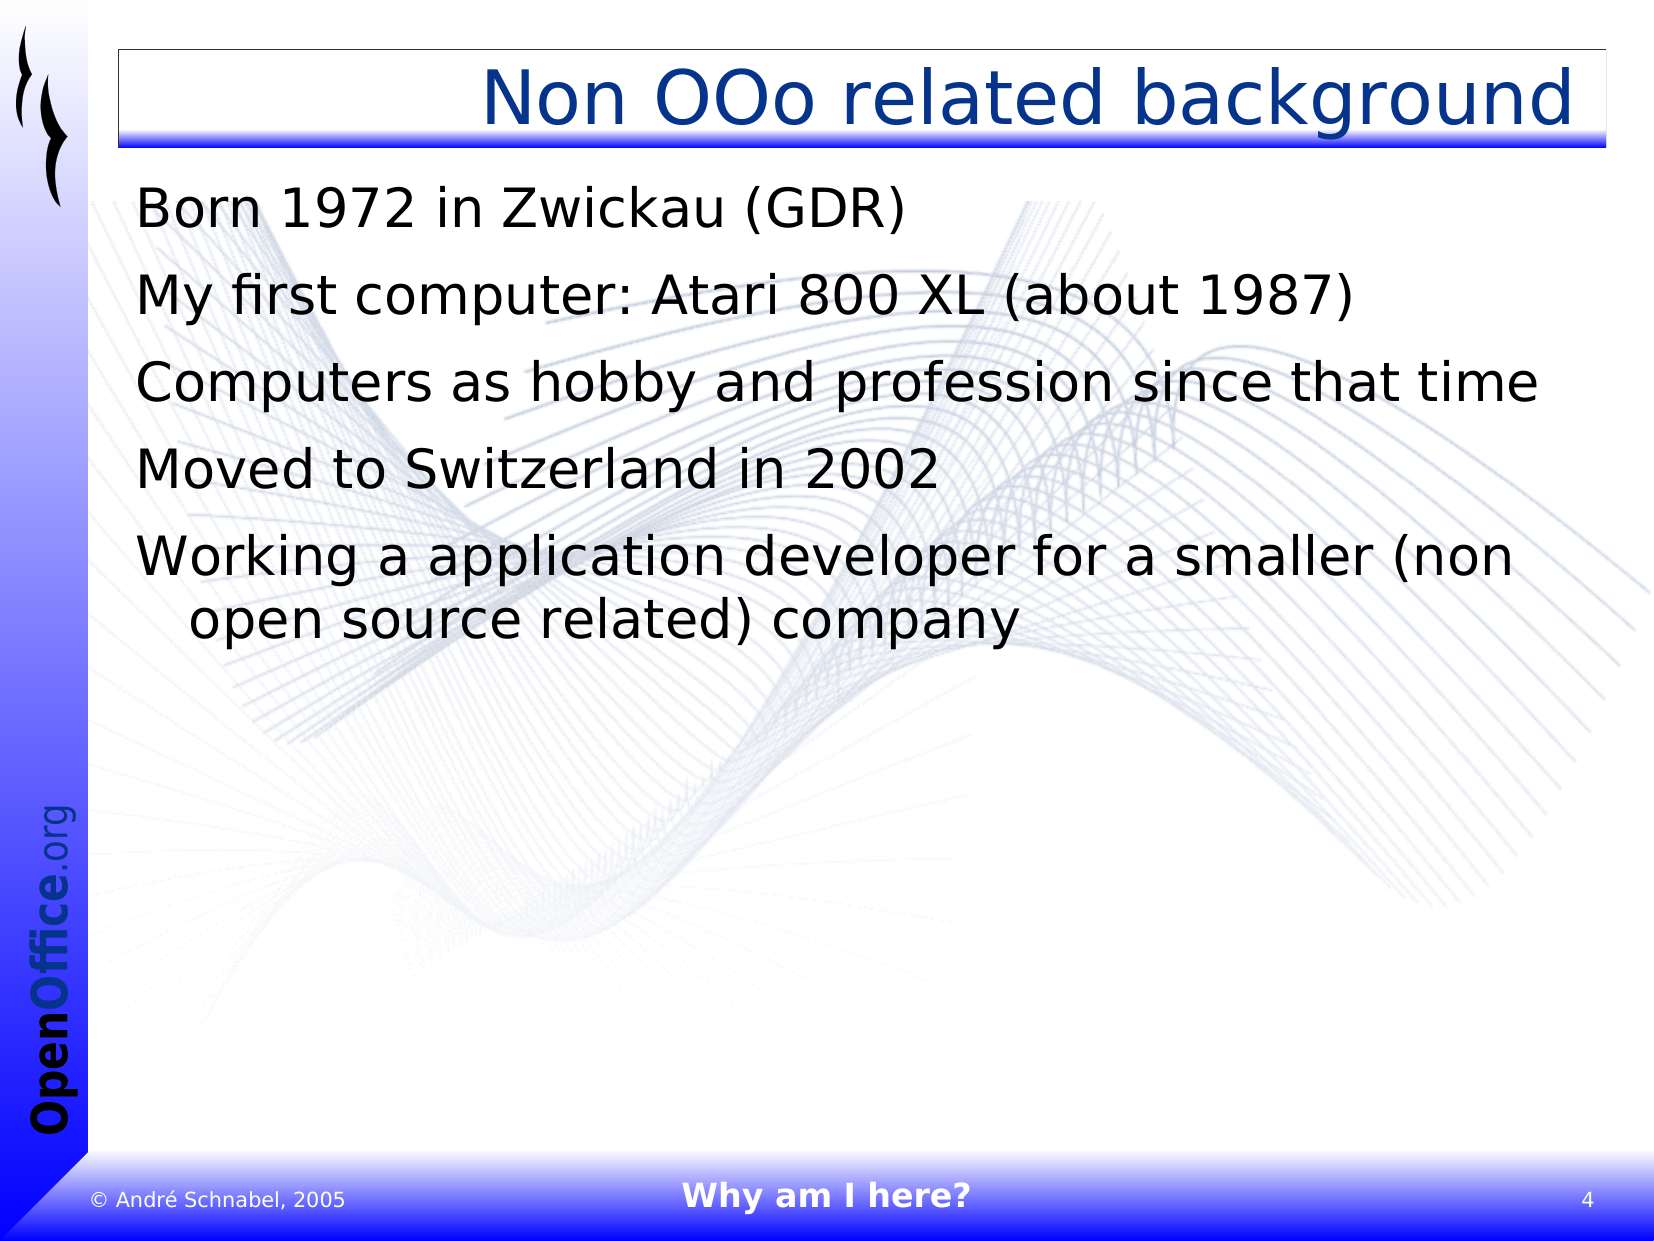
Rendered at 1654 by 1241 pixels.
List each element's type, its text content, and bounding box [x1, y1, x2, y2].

title Non OOo related background [118, 49, 1607, 148]
list Born 1972 in Zwickau (GDR) My first computer: Atari 800 XL (about 1987) Computers as hobby and profession since that time Moved to Switzerland in 2002 Working a application developer for a smaller (non open source related) company [118, 177, 1607, 1109]
